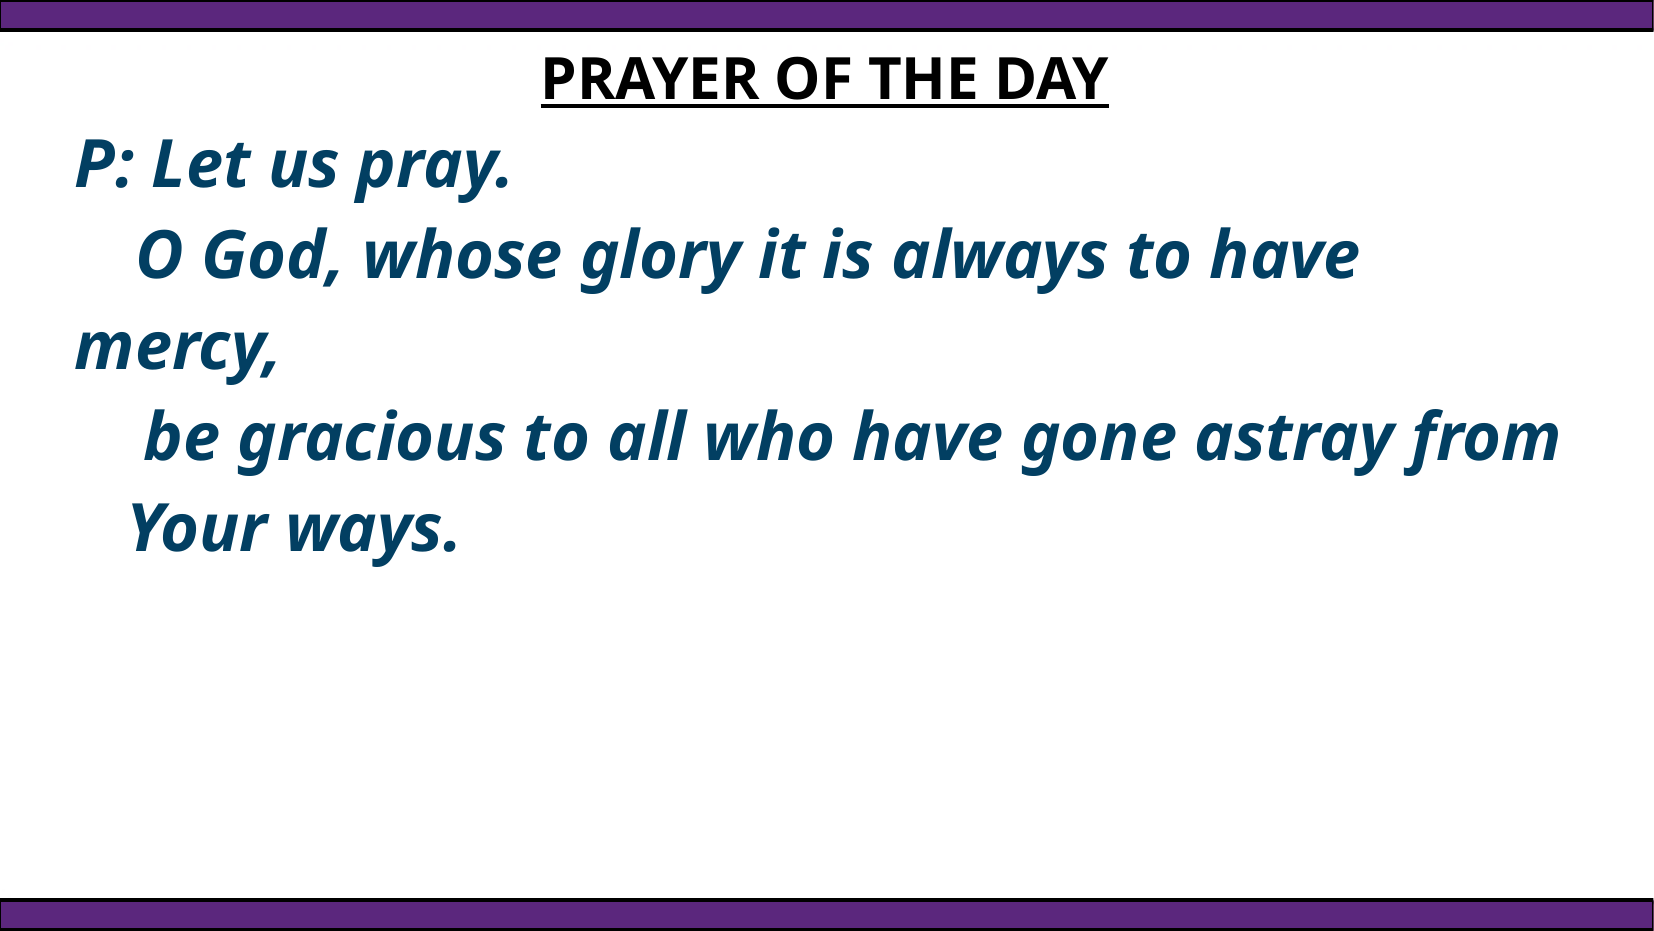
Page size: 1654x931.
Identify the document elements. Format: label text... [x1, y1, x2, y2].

text_box [0, 900, 1654, 931]
text_box PRAYER OF THE DAY P: Let us pray. O God, whose glory it is always to have mercy, be gracious to all who have gone astray from Your ways. [60, 30, 1591, 478]
picture [0, 31, 1654, 900]
text_box [0, 0, 1654, 31]
